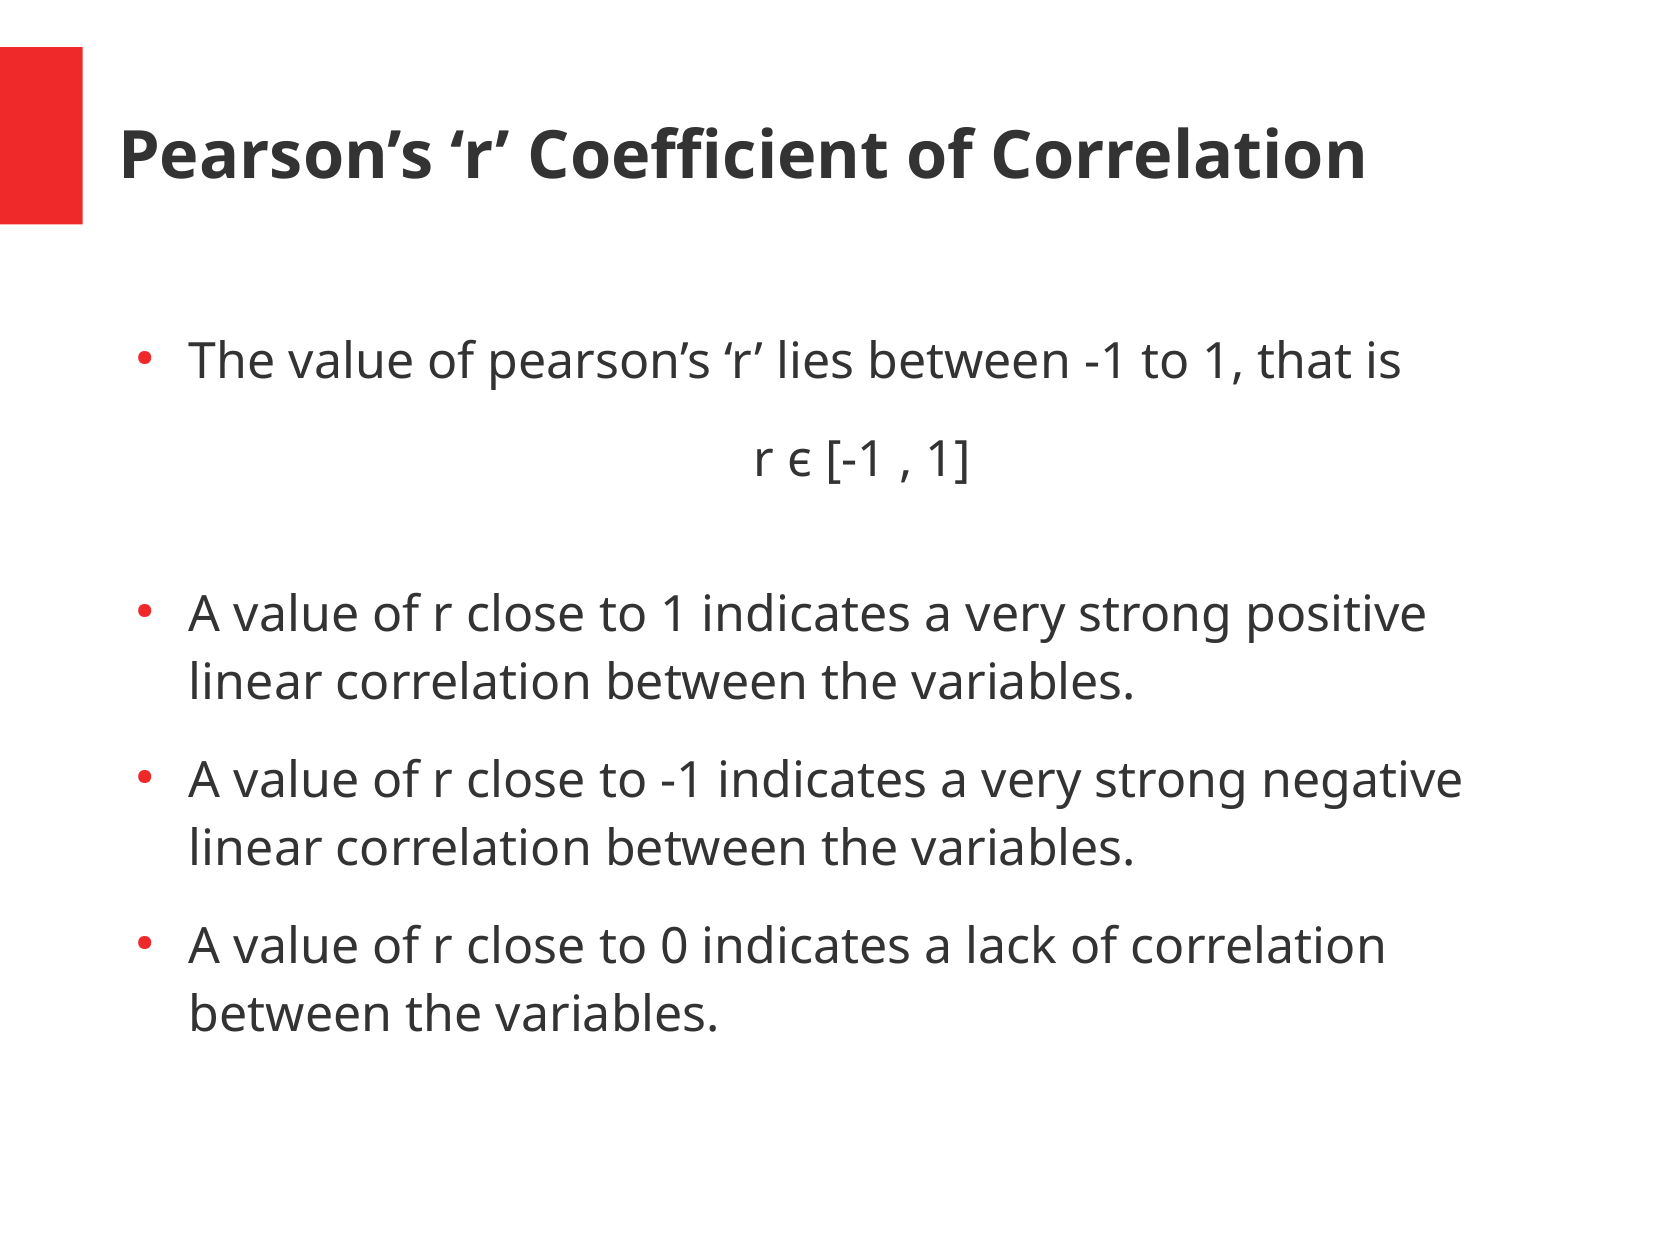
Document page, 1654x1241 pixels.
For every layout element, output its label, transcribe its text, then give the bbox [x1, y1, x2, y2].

list The value of pearson’s ‘r’ lies between -1 to 1, that is r ϵ [-1 , 1] A value of r close to 1 indicates a very strong positive linear correlation between the variables. A value of r close to -1 indicates a very strong negative linear correlation between the variables. A value of r close to 0 indicates a lack of correlation between the variables. [118, 324, 1536, 1074]
title Pearson’s ‘r’ Coefficient of Correlation [118, 49, 1571, 257]
